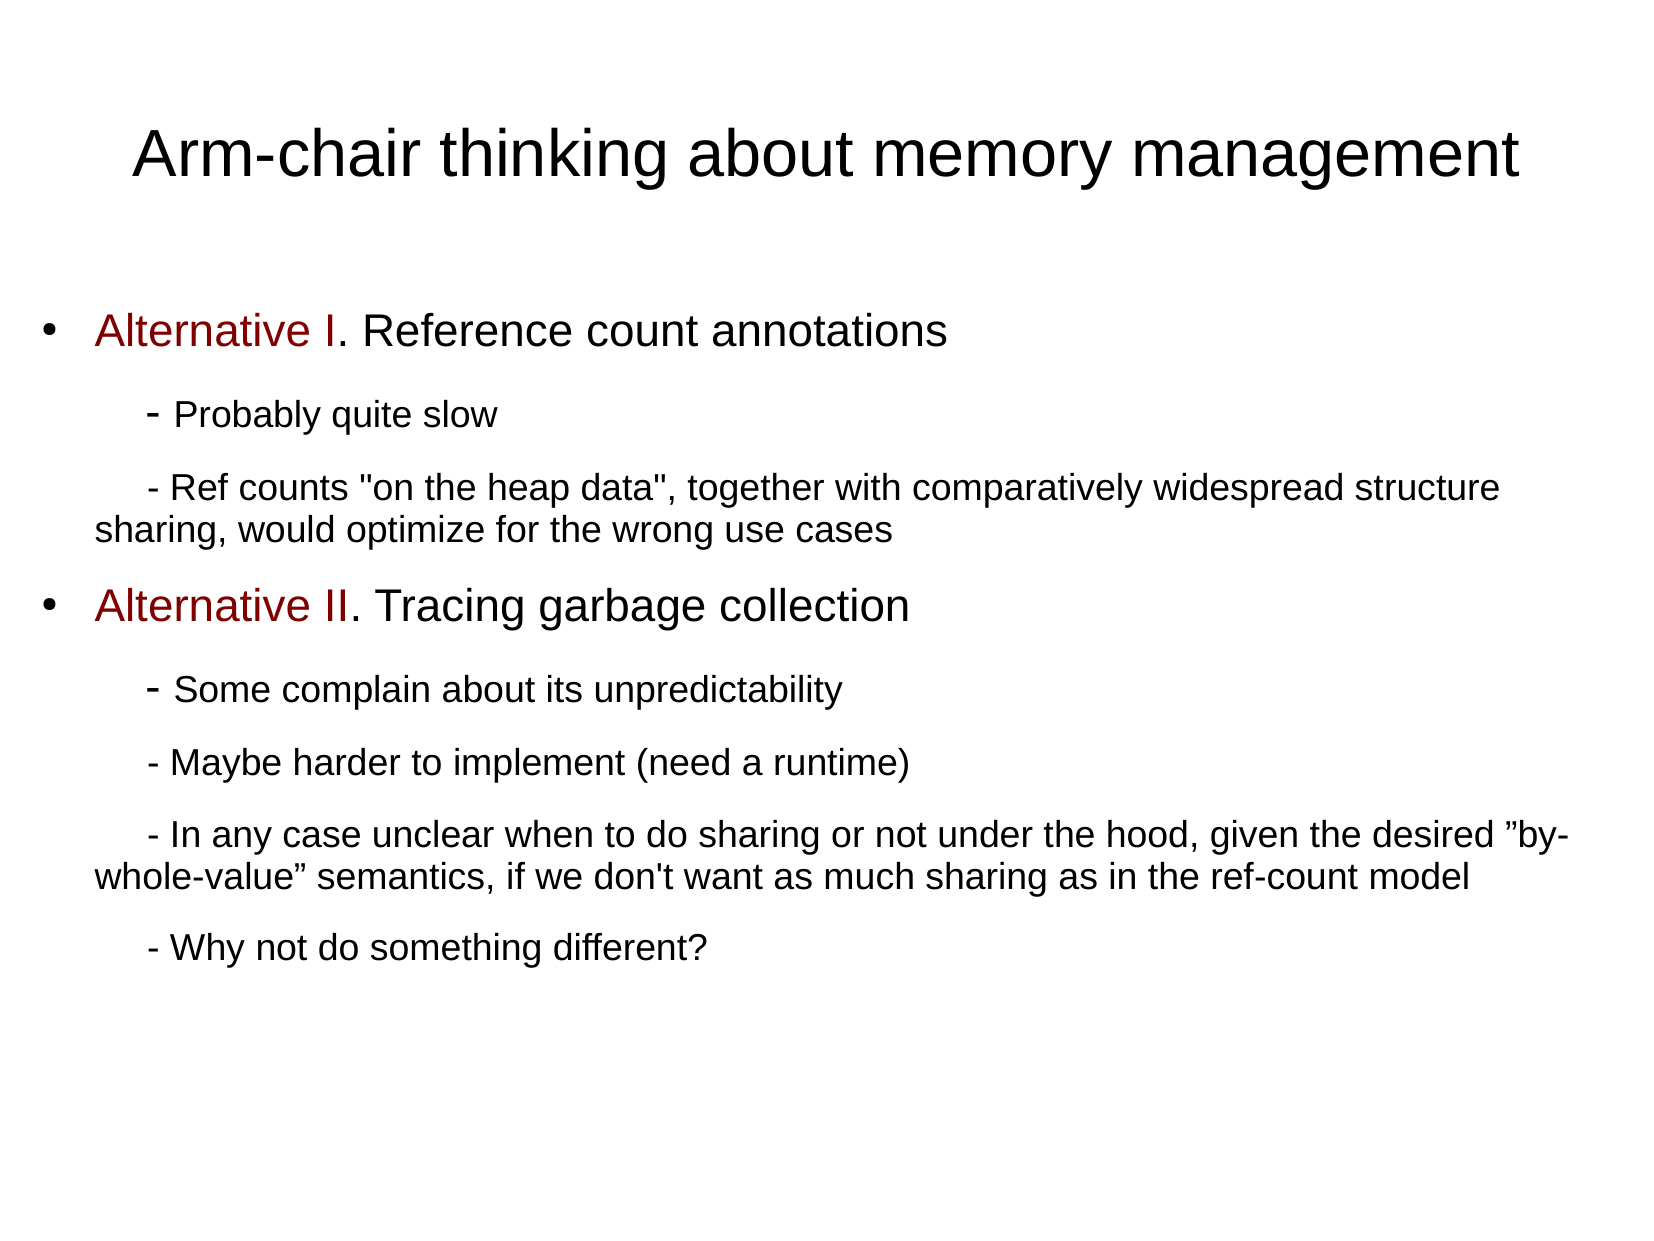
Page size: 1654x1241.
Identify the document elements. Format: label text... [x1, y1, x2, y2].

list Alternative I. Reference count annotations - Probably quite slow - Ref counts "on the heap data", together with comparatively widespread structure sharing, would optimize for the wrong use cases Alternative II. Tracing garbage collection - Some complain about its unpredictability - Maybe harder to implement (need a runtime) - In any case unclear when to do sharing or not under the hood, given the desired ”by-whole-value” semantics, if we don't want as much sharing as in the ref-count model - Why not do something different? [23, 224, 1630, 1217]
title Arm-chair thinking about memory management [82, 49, 1571, 224]
